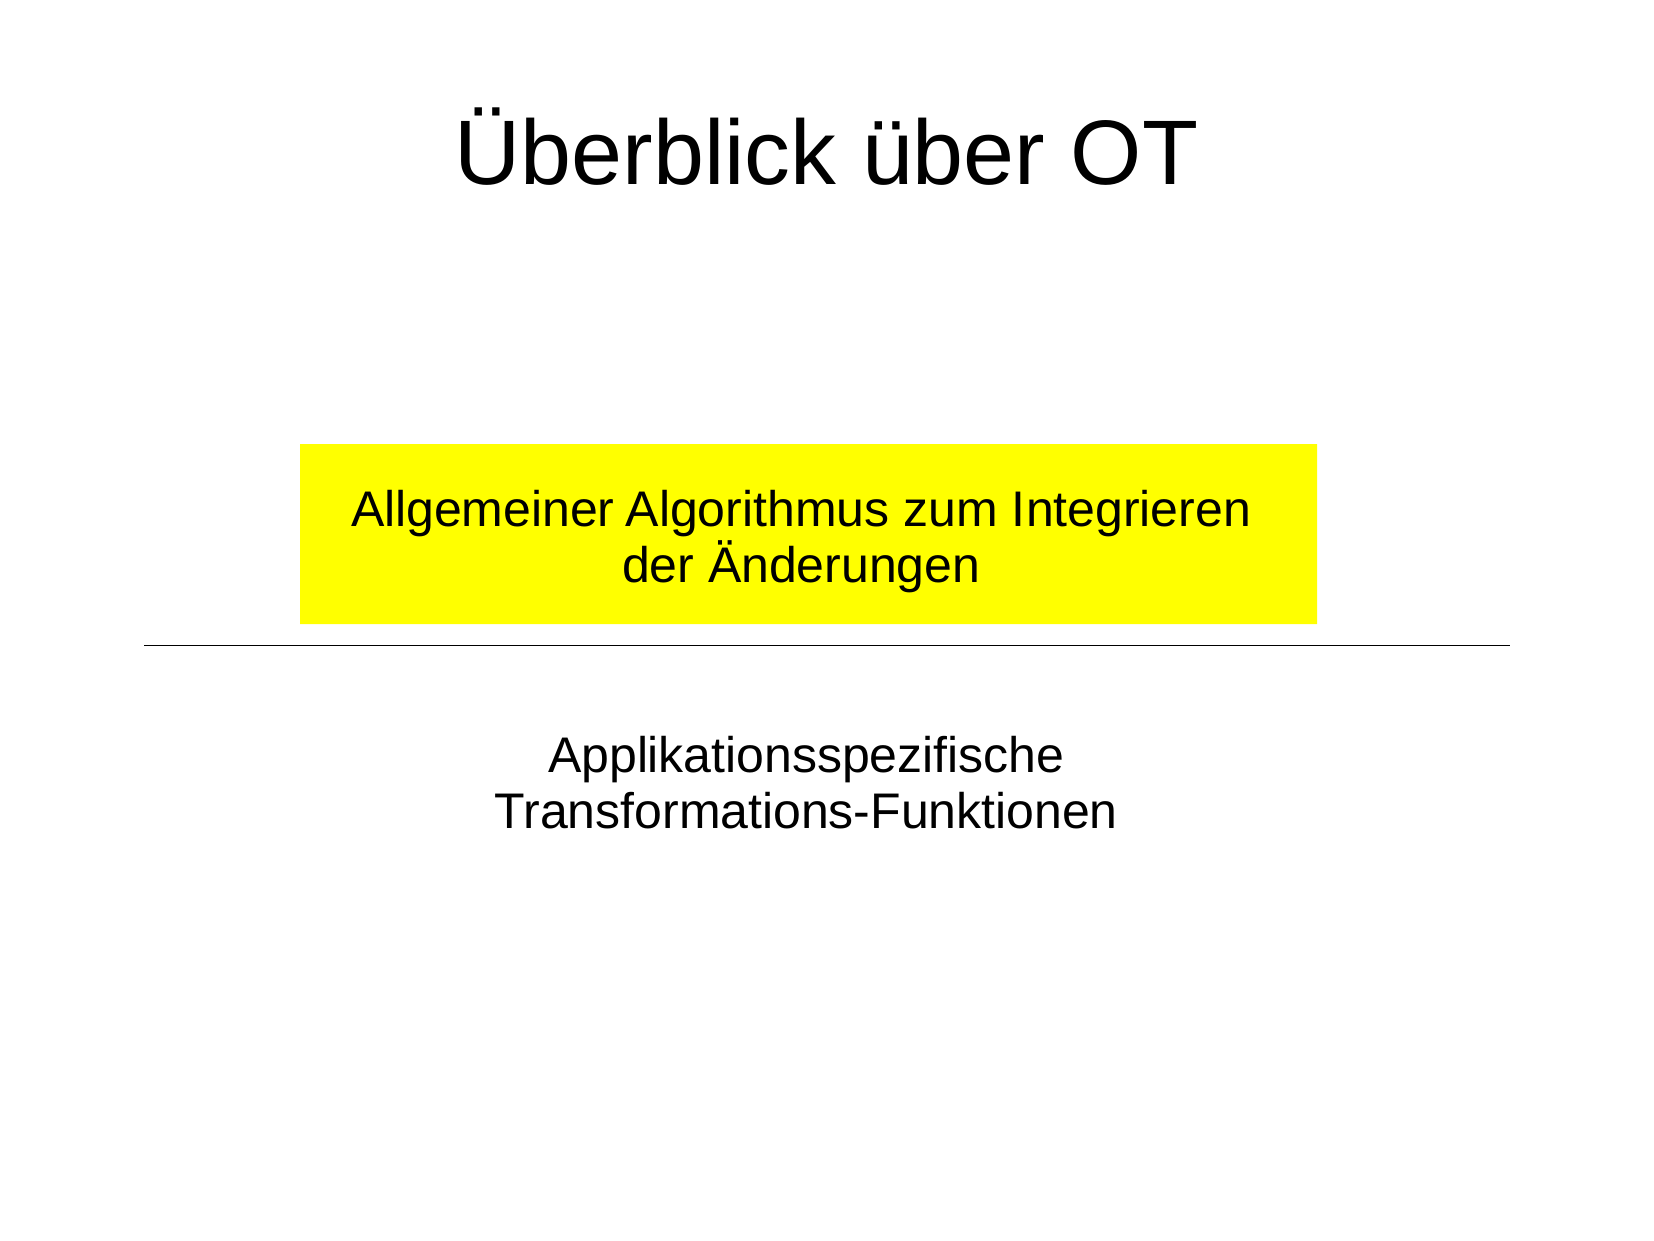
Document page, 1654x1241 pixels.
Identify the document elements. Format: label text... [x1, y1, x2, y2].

text_box Allgemeiner Algorithmus zum Integrieren der Änderungen [336, 473, 1318, 601]
title Überblick über OT [82, 49, 1571, 257]
text_box Applikationsspezifische Transformations-Funktionen [480, 720, 1140, 847]
text_box [300, 444, 1318, 625]
